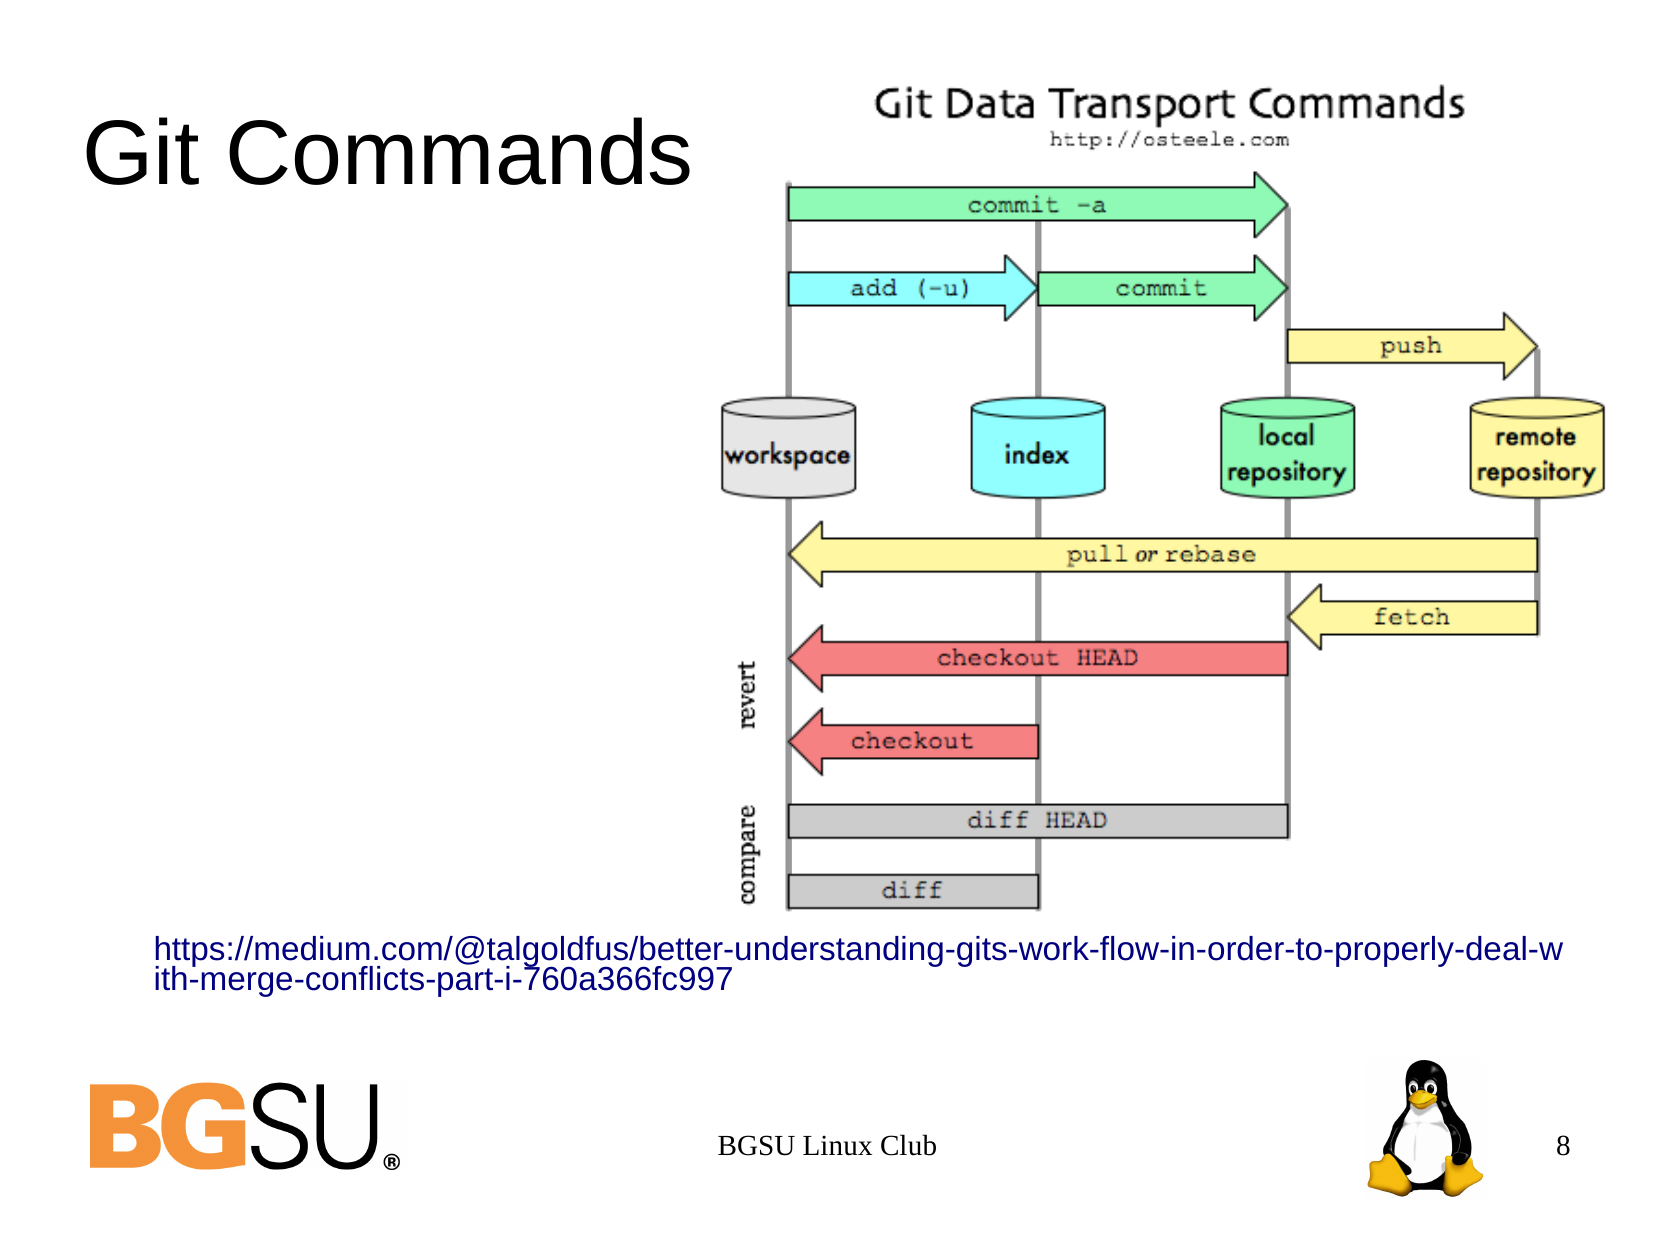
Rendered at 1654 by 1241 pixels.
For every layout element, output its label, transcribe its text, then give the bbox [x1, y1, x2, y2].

list https://medium.com/@talgoldfus/better-understanding-gits-work-flow-in-order-to-properly-deal-with-merge-conflicts-part-i-760a366fc997 [82, 930, 1571, 1010]
picture [90, 1082, 409, 1171]
picture [718, 74, 1607, 916]
picture [1365, 1057, 1486, 1201]
title Git Commands [82, 49, 1571, 257]
